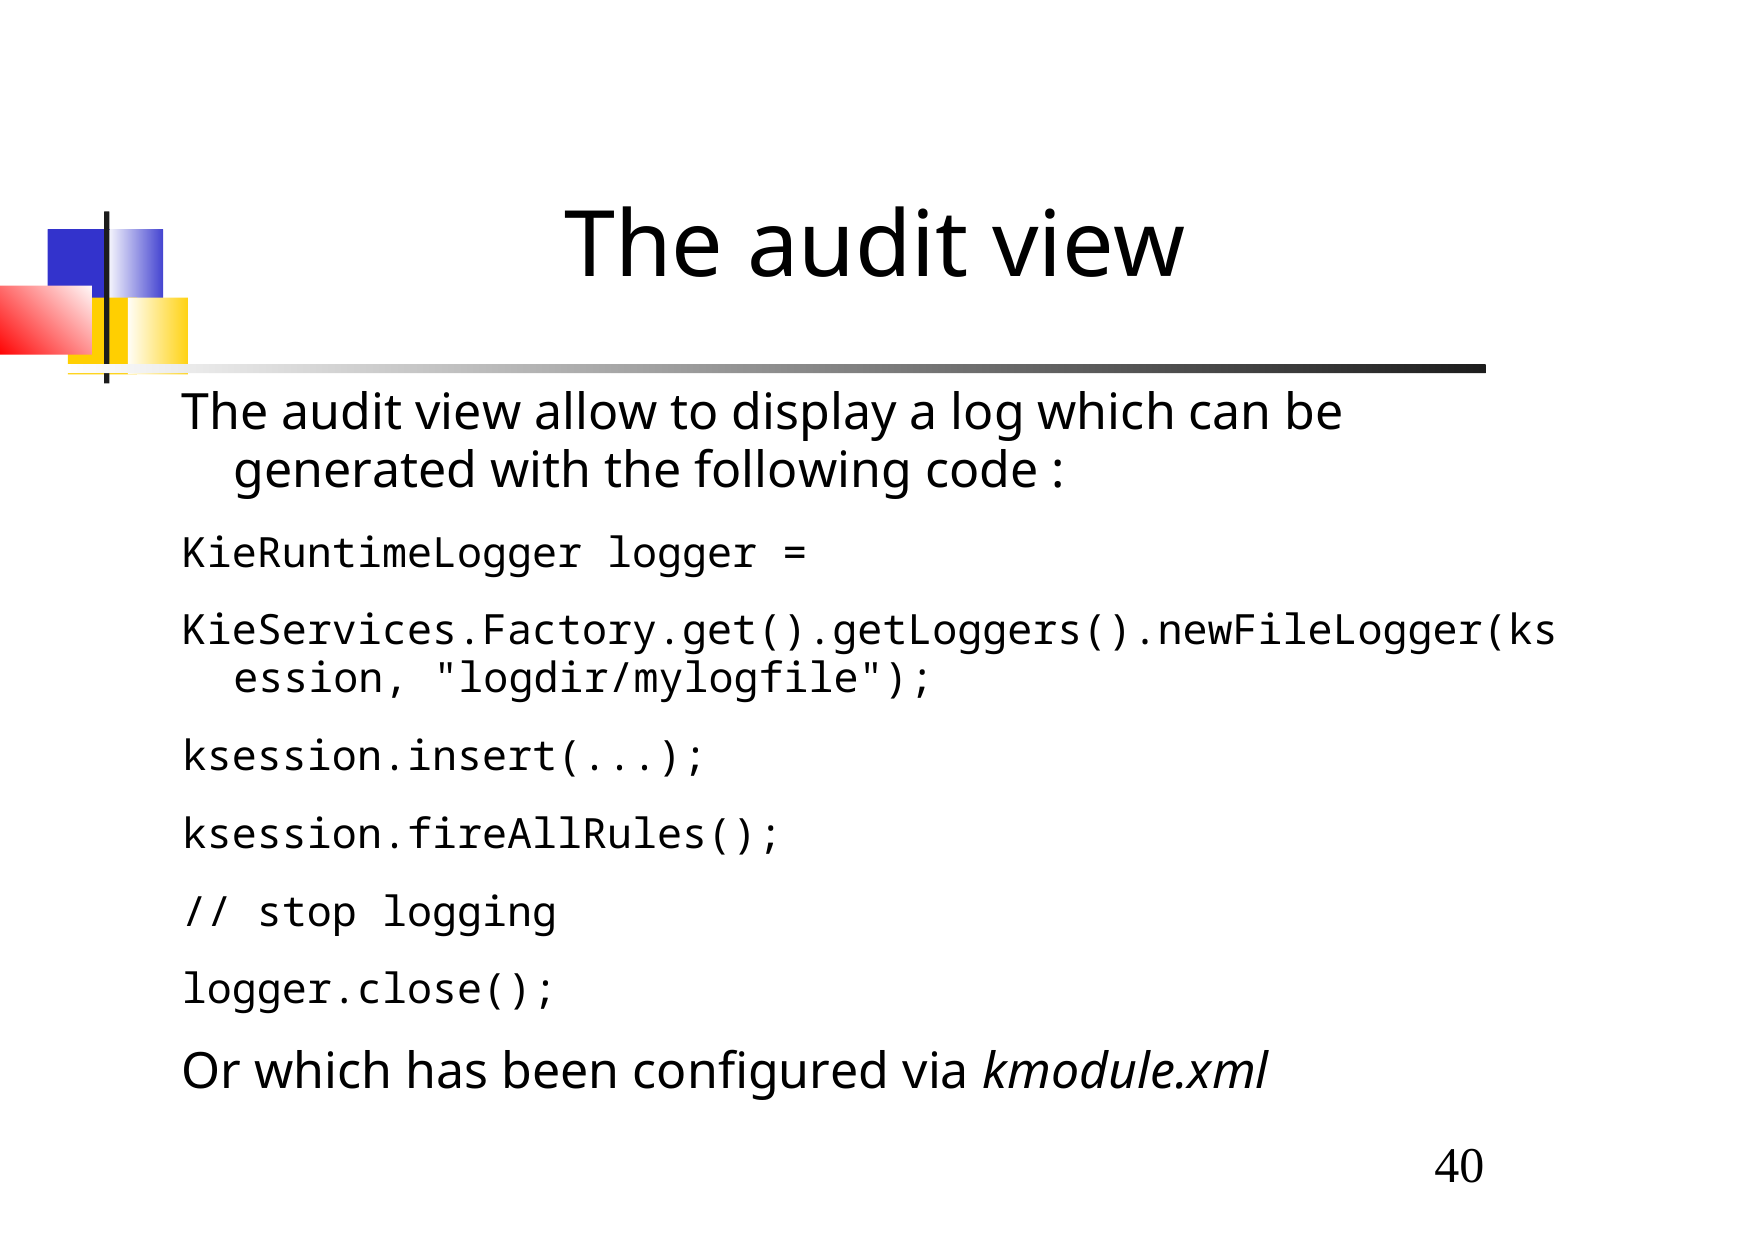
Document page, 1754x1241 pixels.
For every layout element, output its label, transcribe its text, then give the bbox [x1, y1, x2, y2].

title The audit view [179, 147, 1572, 344]
list The audit view allow to display a log which can be generated with the following code : KieRuntimeLogger logger = KieServices.Factory.get().getLoggers().newFileLogger(ksession, "logdir/mylogfile"); ksession.insert(...); ksession.fireAllRules(); // stop logging logger.close(); Or which has been configured via kmodule.xml [177, 383, 1570, 1103]
